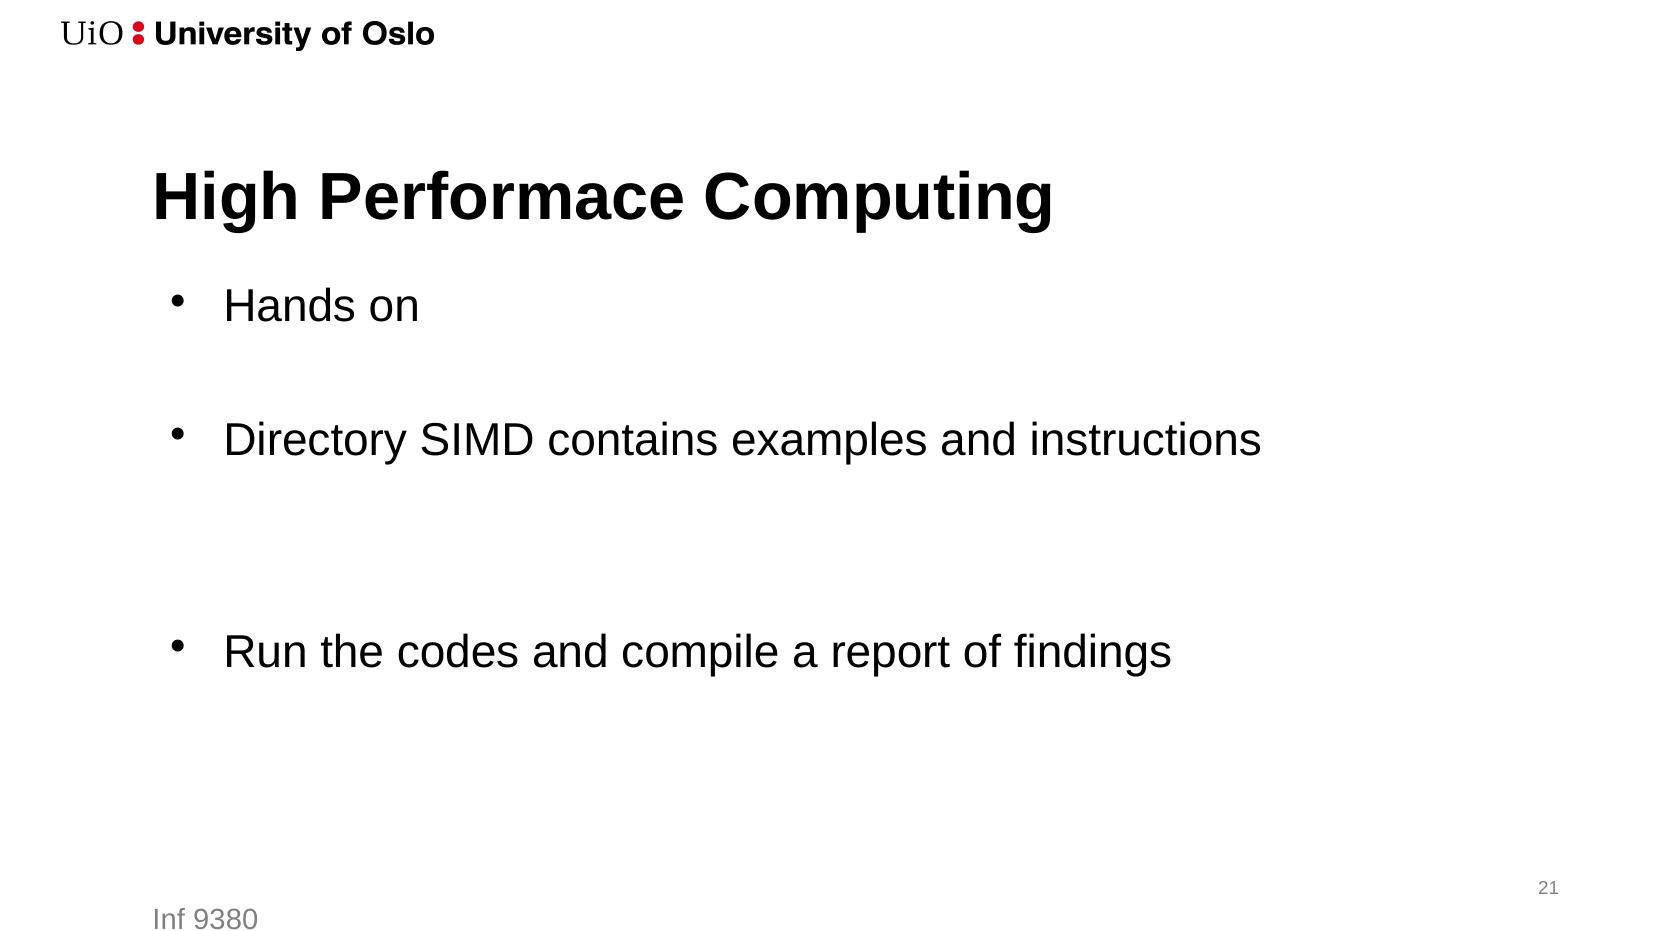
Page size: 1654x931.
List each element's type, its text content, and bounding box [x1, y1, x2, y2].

text_box <nummer> [1450, 868, 1574, 930]
text_box Hands on Directory SIMD contains examples and instructions Run the codes and compile a report of findings [137, 268, 1571, 826]
picture [61, 21, 434, 51]
text_box Inf 9380 [137, 893, 755, 930]
text_box High Performace Computing [137, 115, 1571, 268]
